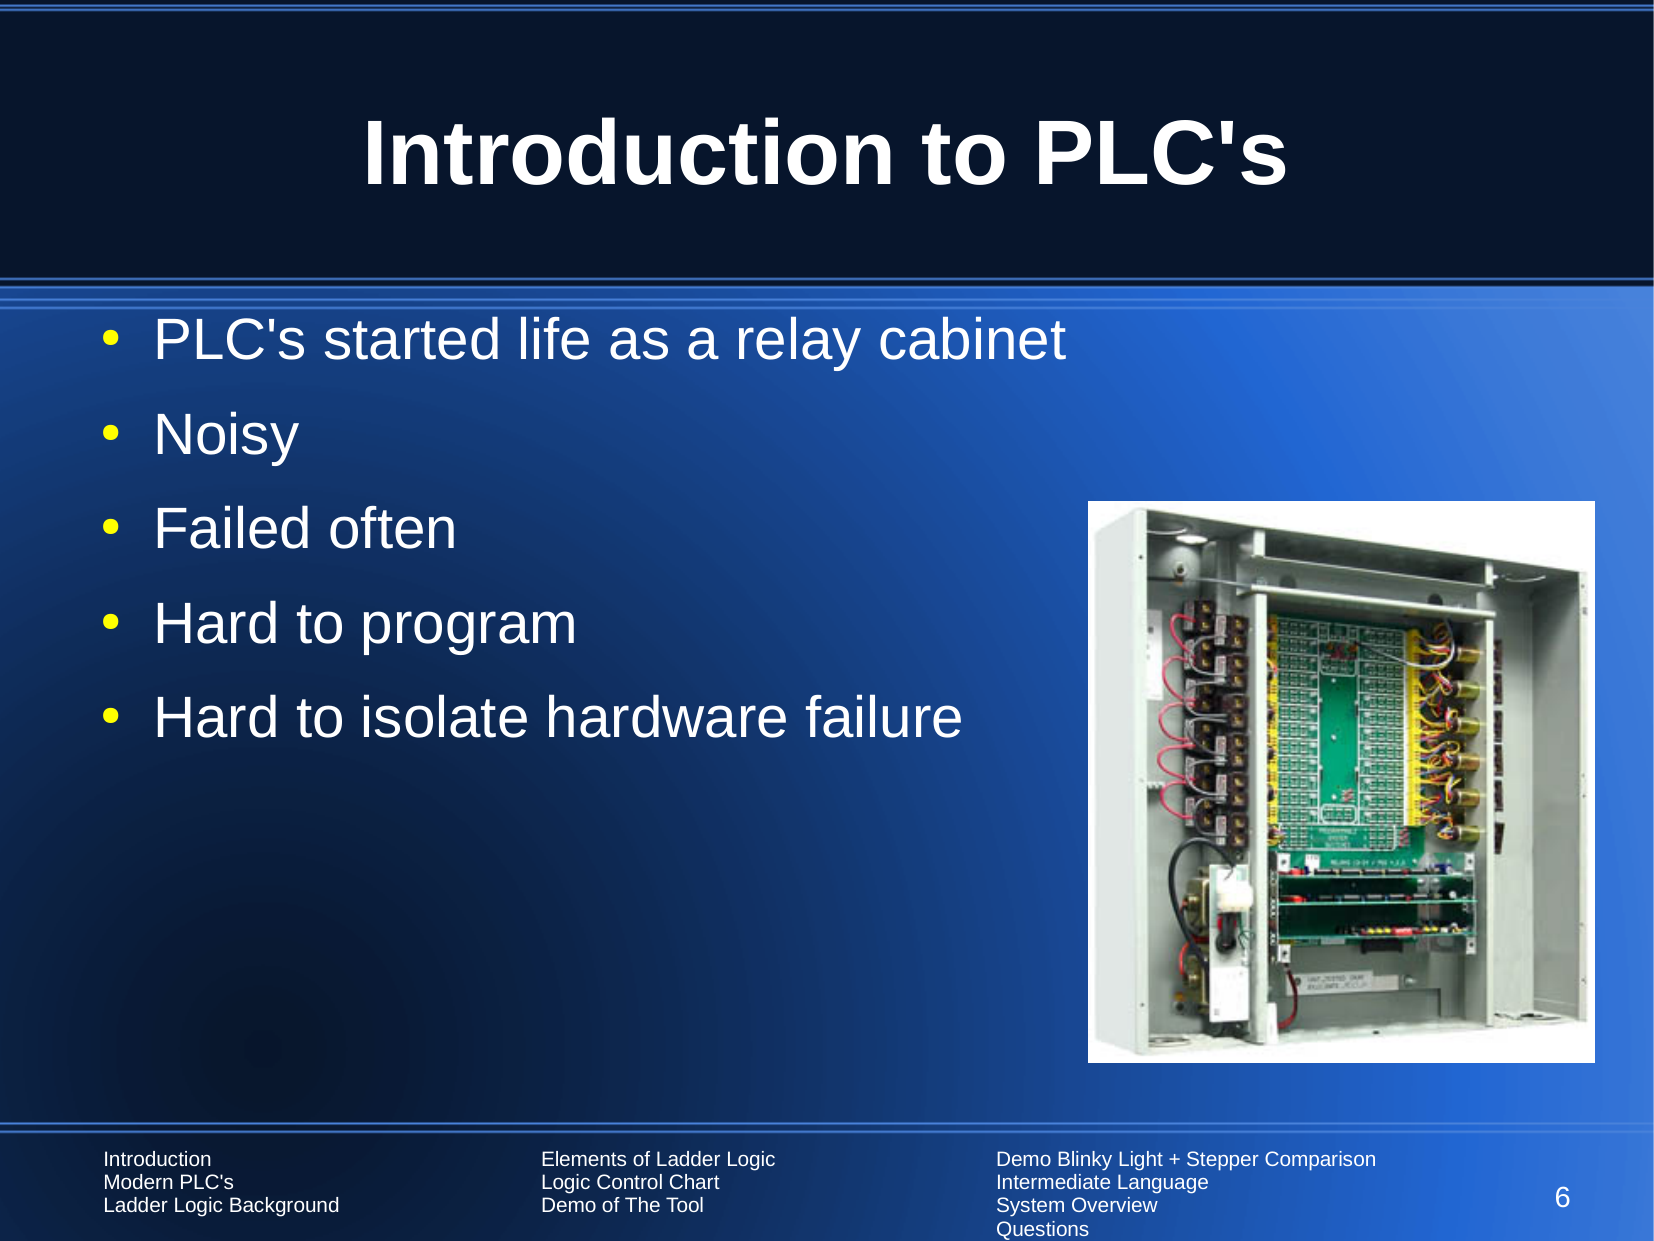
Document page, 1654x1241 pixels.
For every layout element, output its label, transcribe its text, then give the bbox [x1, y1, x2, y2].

title Introduction to PLC's [82, 49, 1571, 257]
picture [0, 0, 1654, 1241]
list PLC's started life as a relay cabinet Noisy Failed often Hard to program Hard to isolate hardware failure [82, 307, 1571, 1126]
